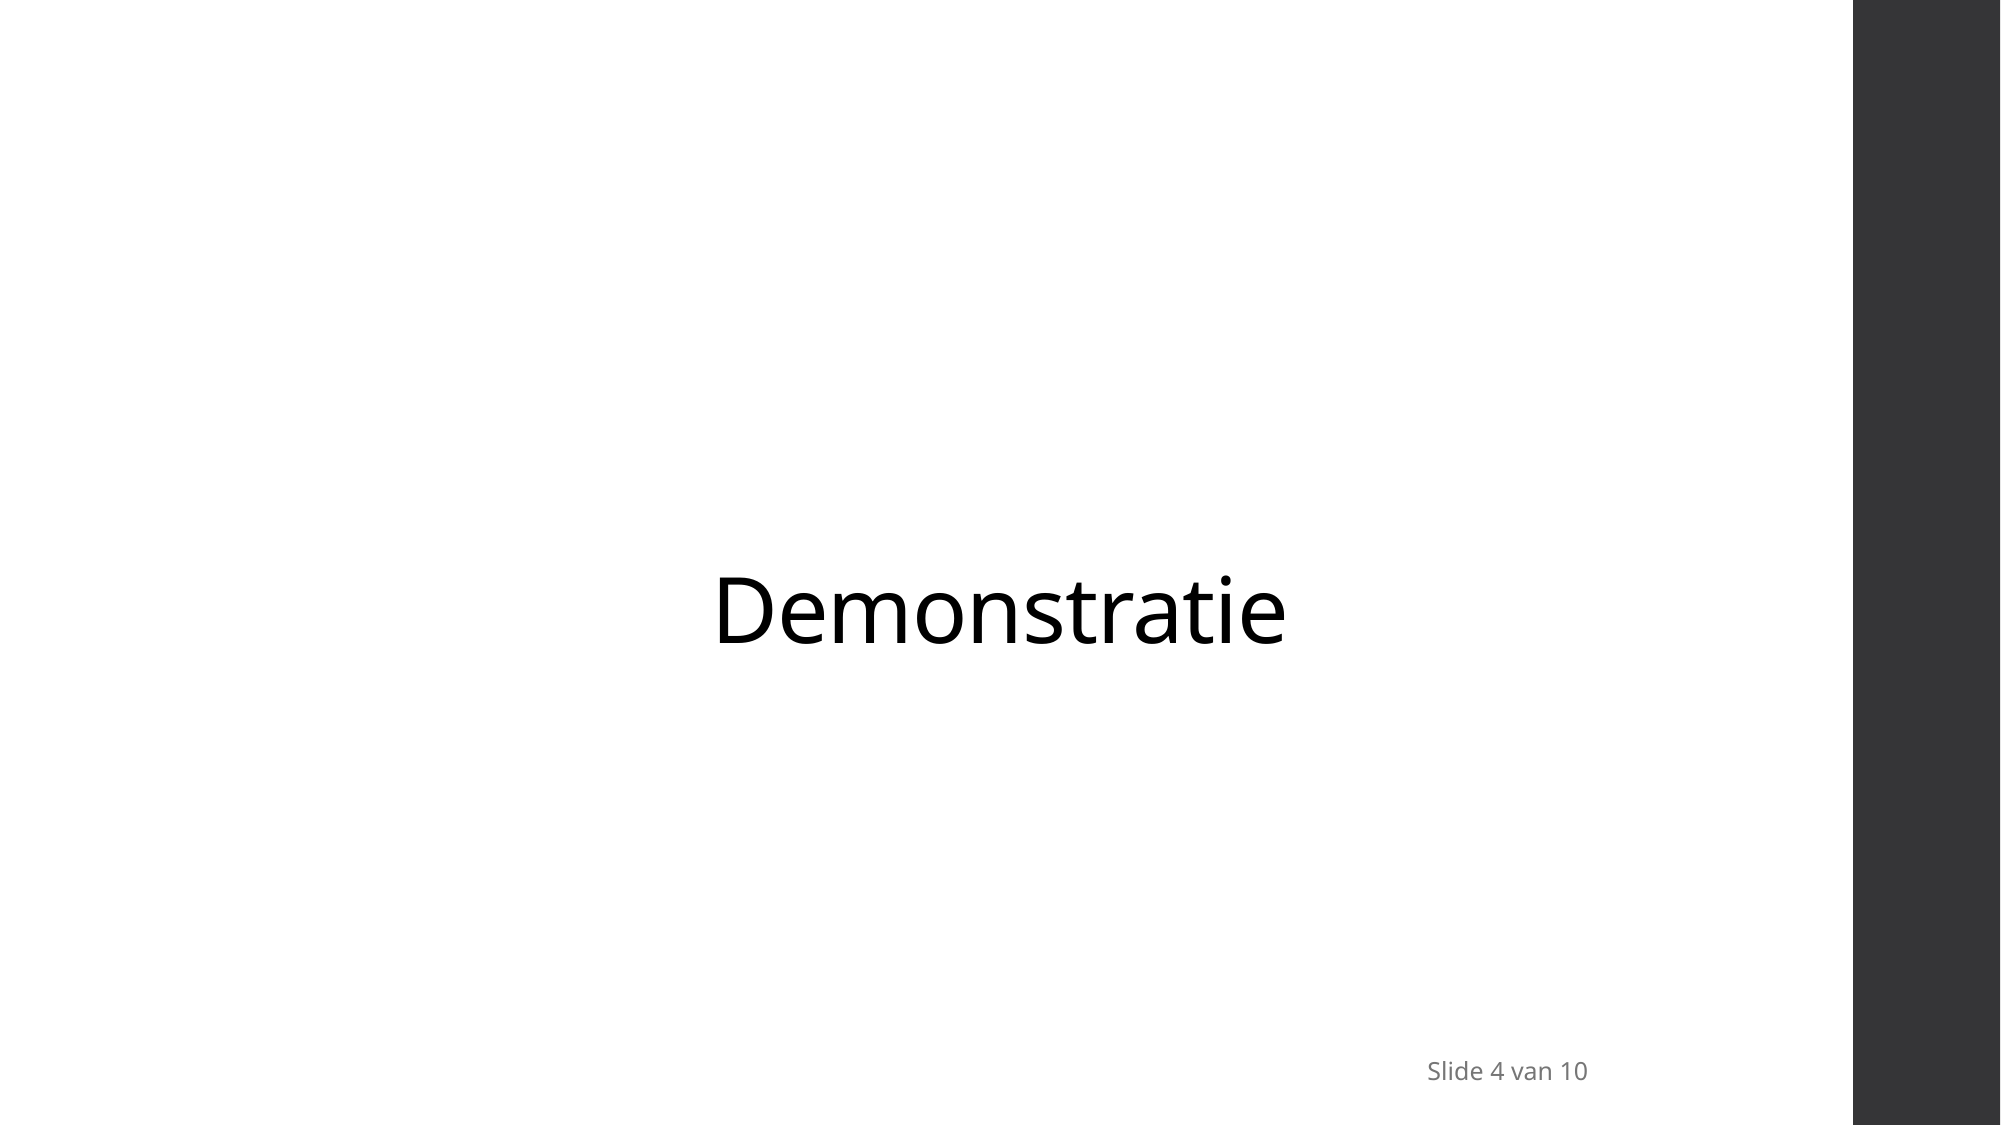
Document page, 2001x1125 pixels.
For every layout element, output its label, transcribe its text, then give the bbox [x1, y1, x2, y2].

title Demonstratie [137, 453, 1863, 672]
text_box Slide van 10 [1412, 1042, 1863, 1103]
